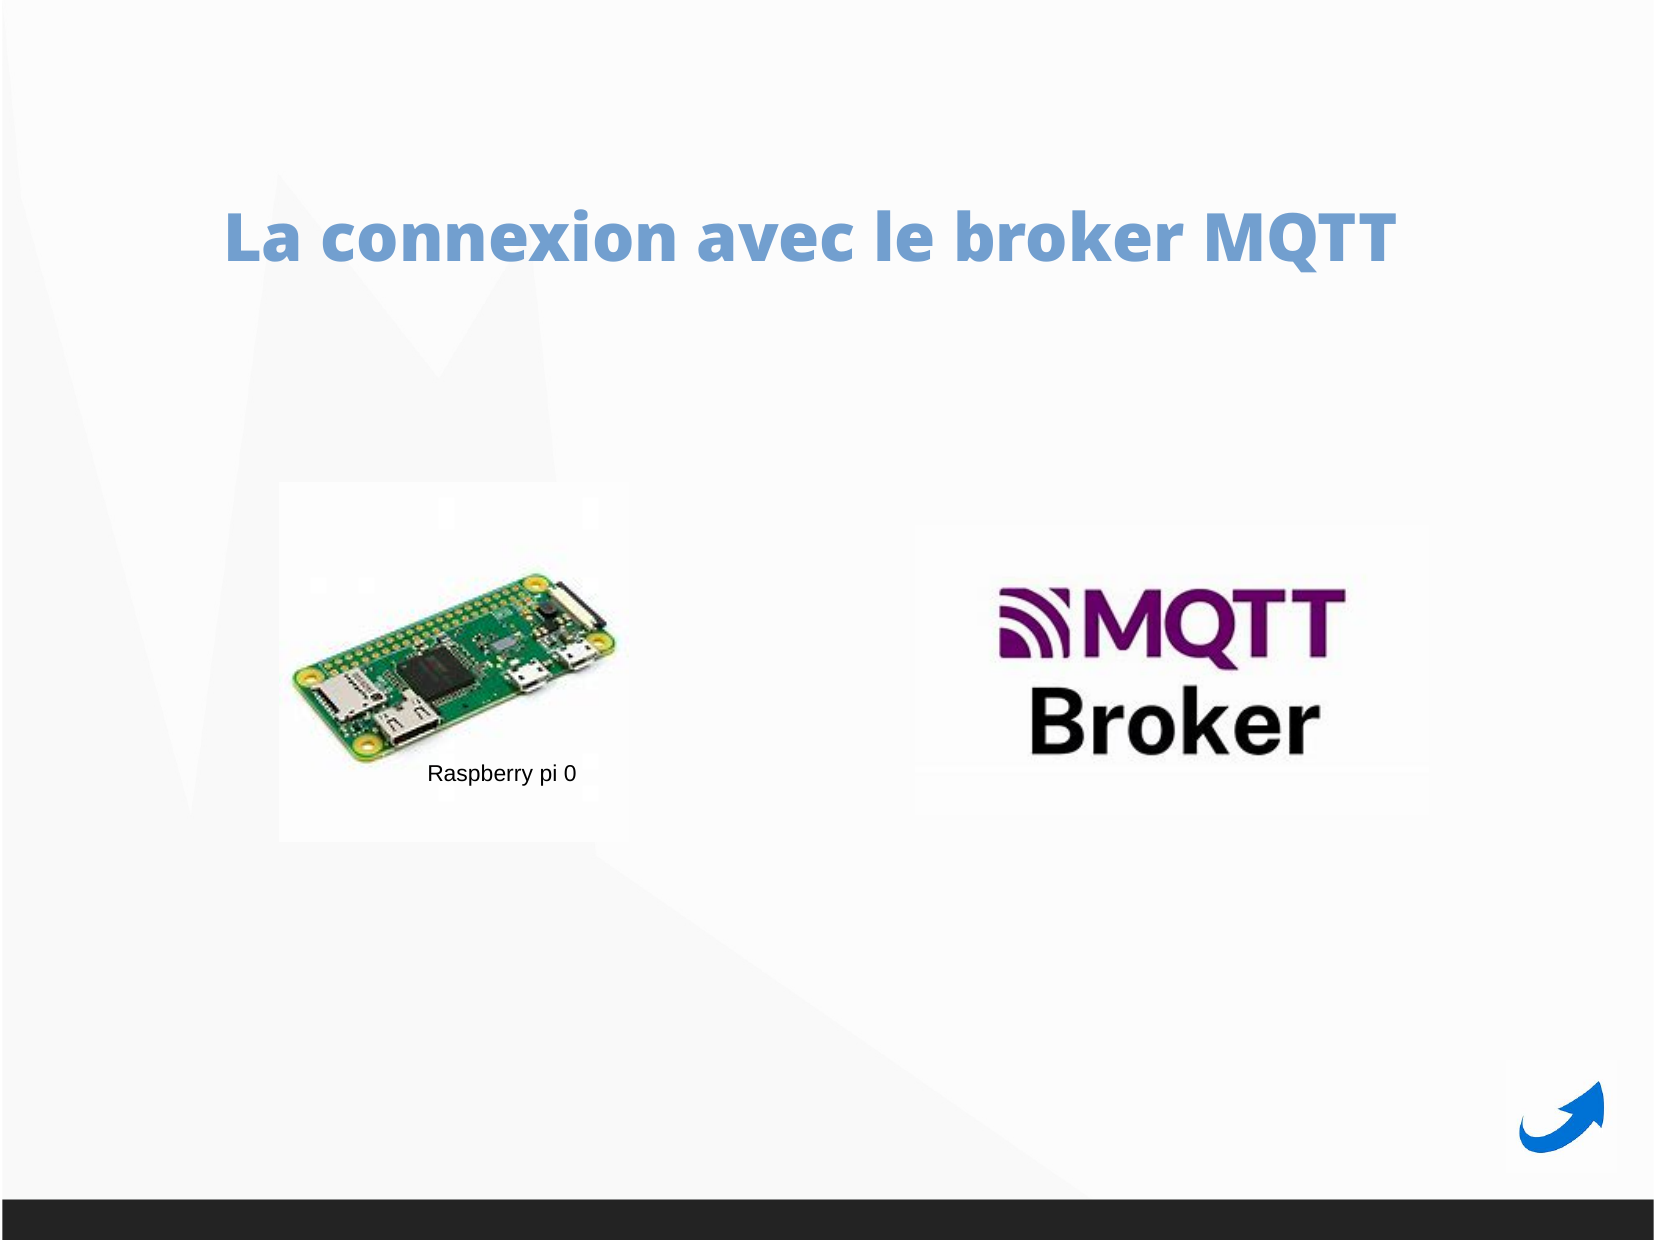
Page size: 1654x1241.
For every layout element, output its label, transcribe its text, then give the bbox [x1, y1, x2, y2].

text_box Raspberry pi 0 [412, 752, 638, 794]
title La connexion avec le broker MQTT [67, 132, 1556, 340]
picture [2, 0, 1654, 1241]
